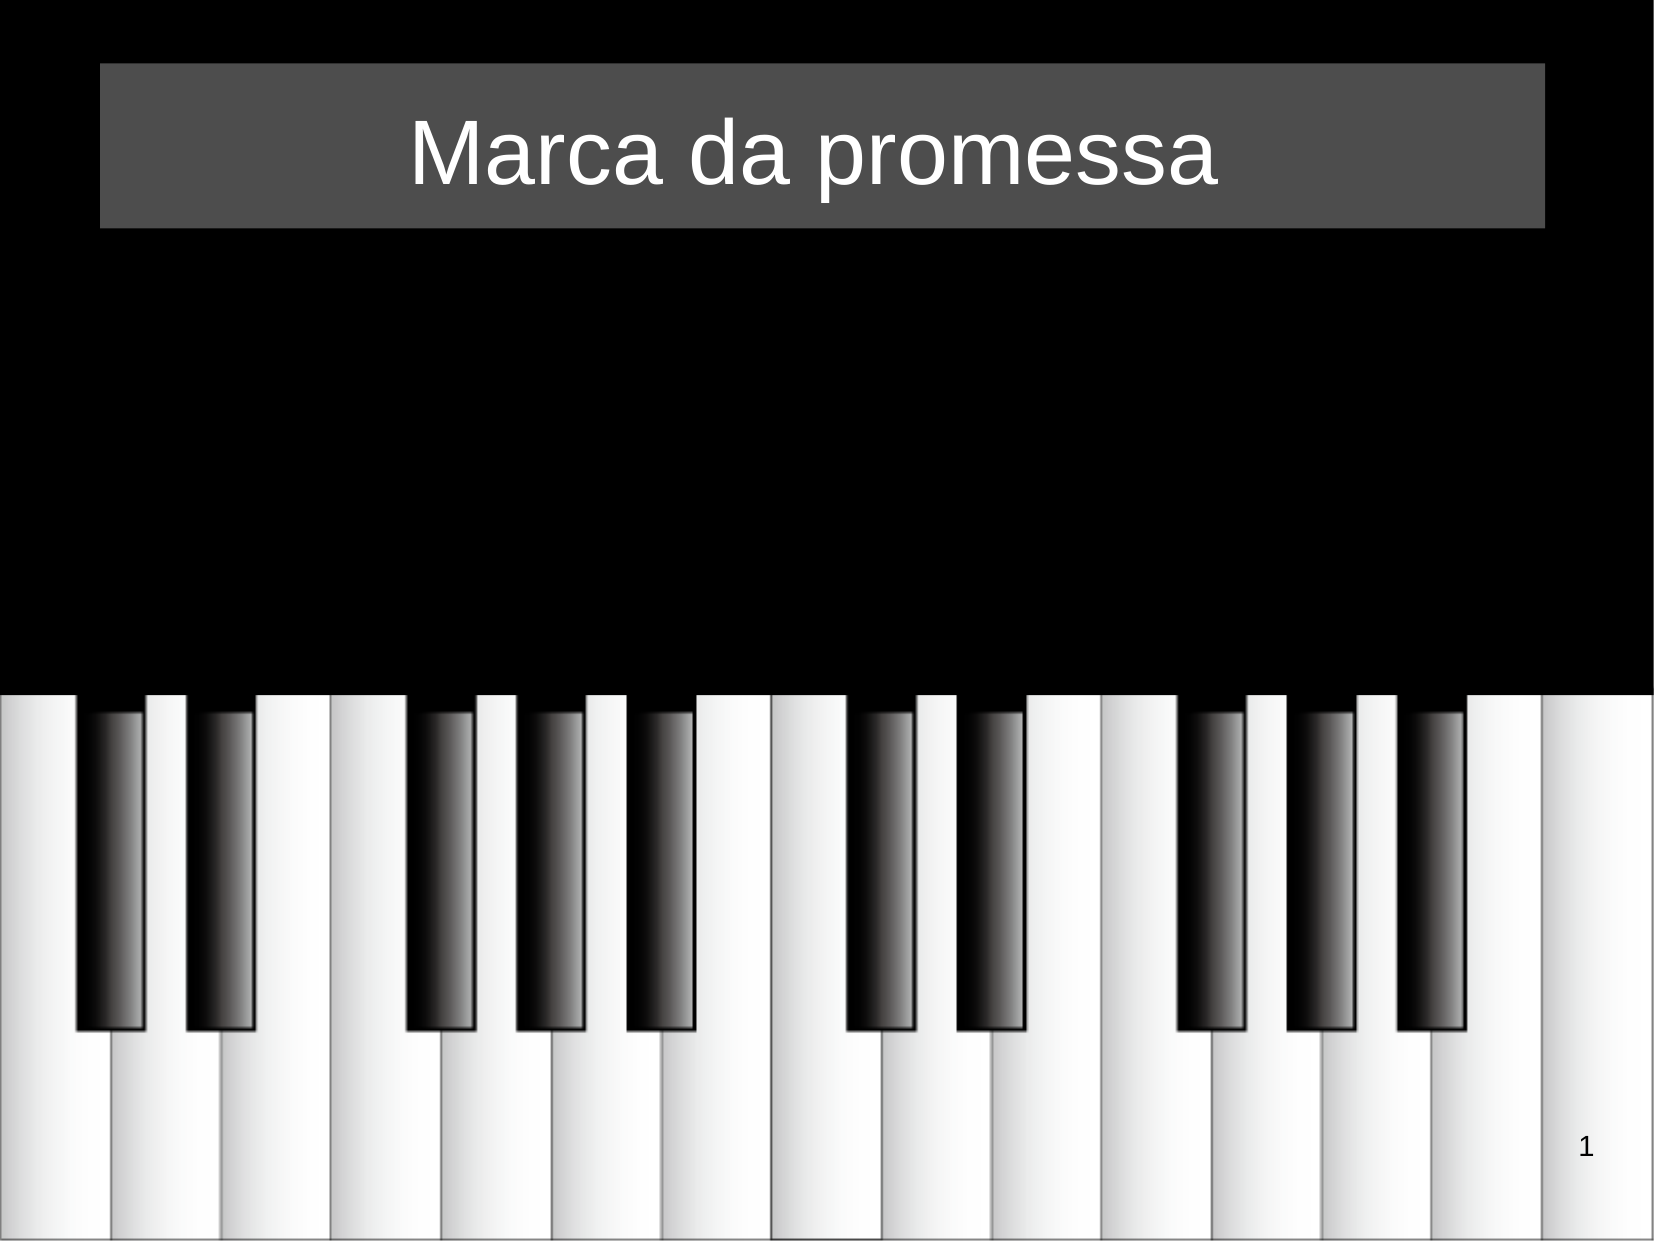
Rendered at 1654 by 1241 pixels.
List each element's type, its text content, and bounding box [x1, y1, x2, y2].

title Marca da promessa [82, 49, 1571, 257]
picture [0, 696, 1654, 1241]
